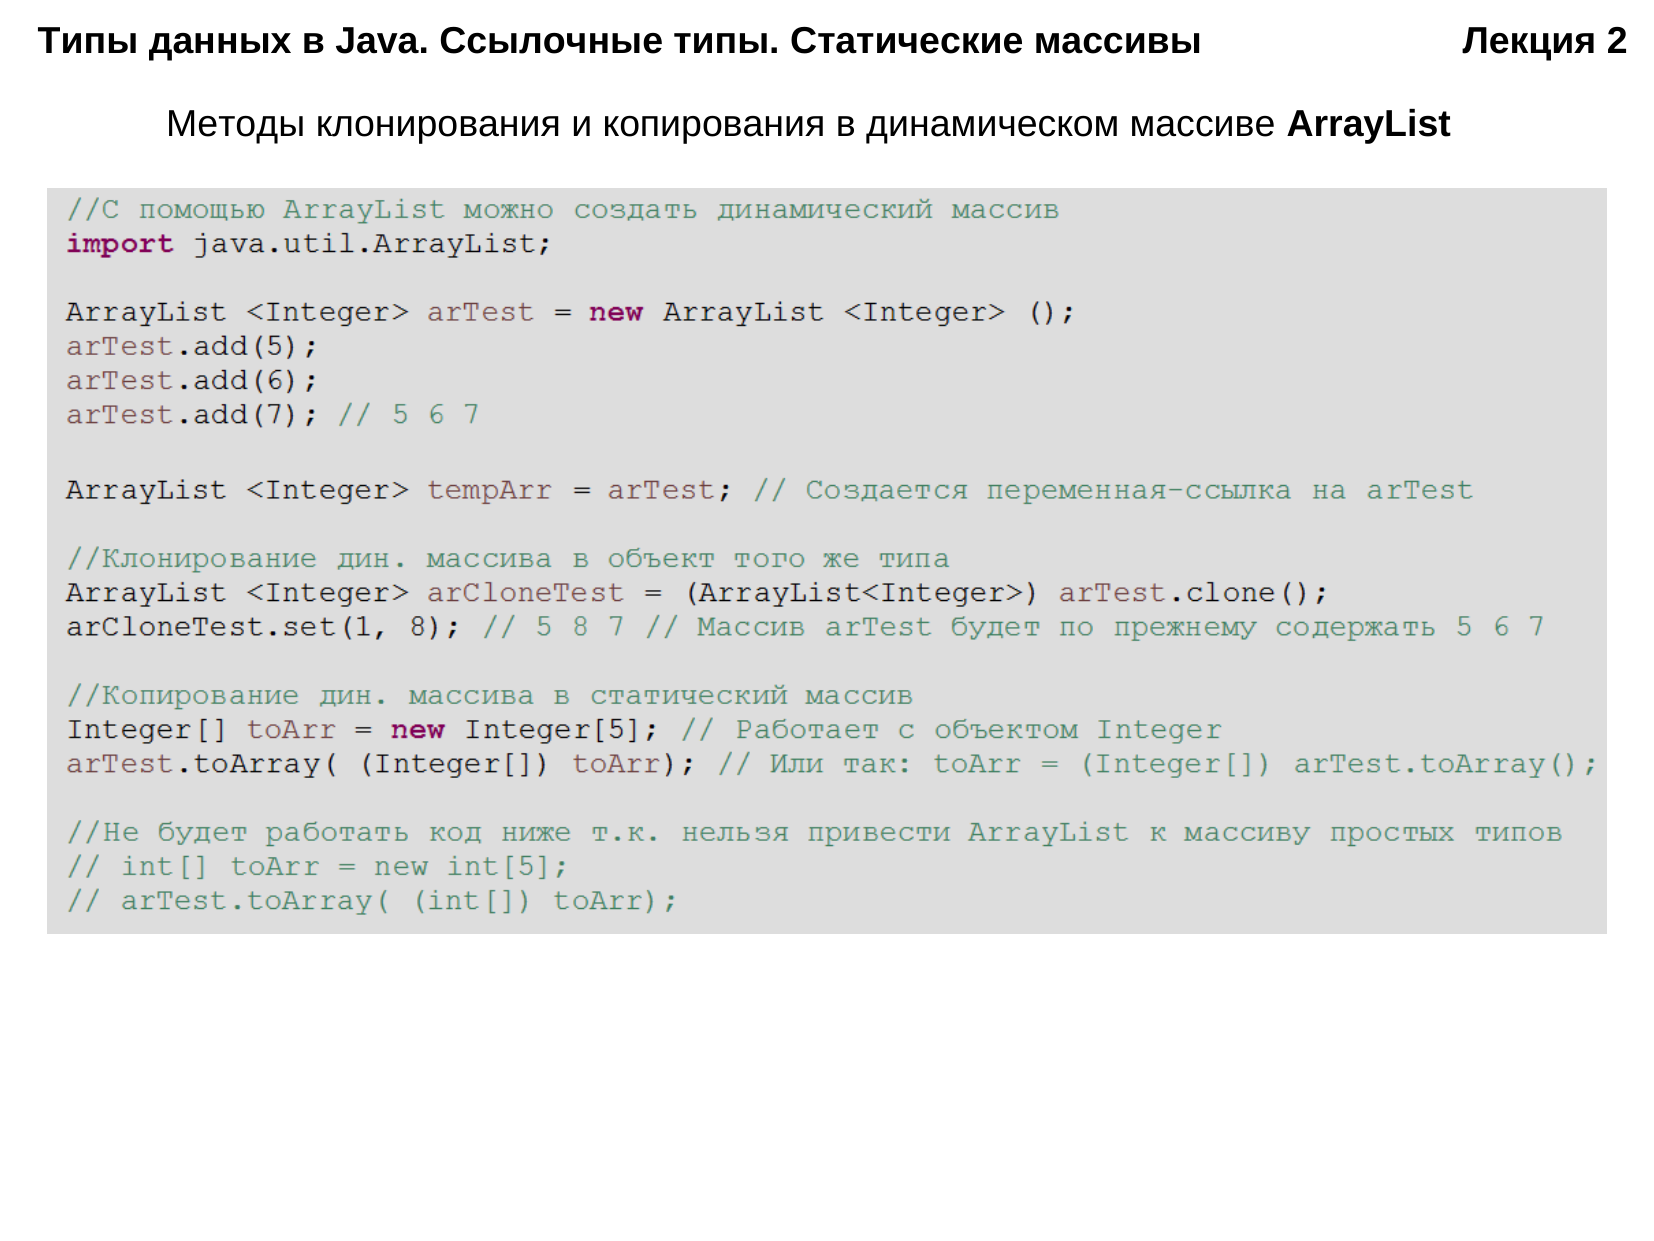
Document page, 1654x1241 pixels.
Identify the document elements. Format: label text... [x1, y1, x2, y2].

picture [47, 188, 1607, 934]
text_box Типы данных в Java. Ссылочные типы. Статические массивы Лекция 2 [35, 24, 1630, 96]
text_box Методы клонирования и копирования в динамическом массиве ArrayList [151, 95, 1465, 153]
